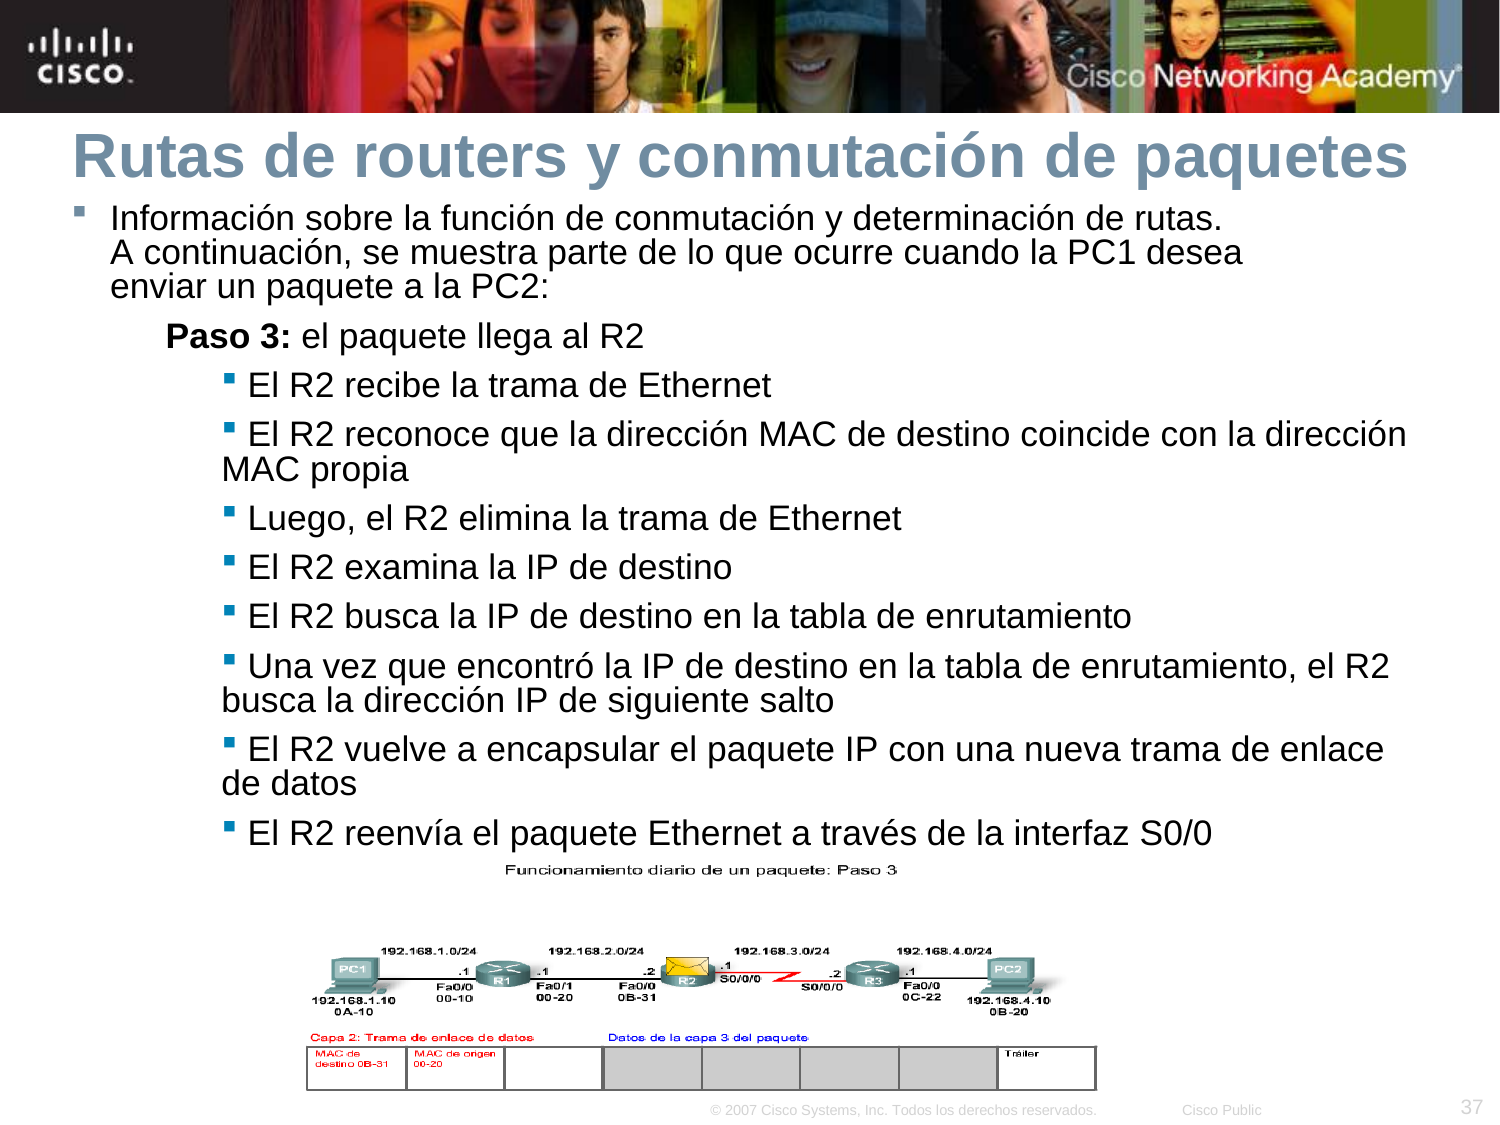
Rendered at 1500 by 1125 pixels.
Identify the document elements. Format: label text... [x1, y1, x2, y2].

picture [296, 856, 1106, 1099]
title Rutas de routers y conmutación de paquetes [59, 103, 1482, 199]
picture [0, 0, 1500, 113]
list Información sobre la función de conmutación y determinación de rutas. A continuación, se muestra parte de lo que ocurre cuando la PC1 desea enviar un paquete a la PC2: Paso 3: el paquete llega al R2 El R2 recibe la trama de Ethernet El R2 reconoce que la dirección MAC de destino coincide con la dirección MAC propia Luego, el R2 elimina la trama de Ethernet El R2 examina la IP de destino El R2 busca la IP de destino en la tabla de enrutamiento Una vez que encontró la IP de destino en la tabla de enrutamiento, el R2 busca la dirección IP de siguiente salto El R2 vuelve a encapsular el paquete IP con una nueva trama de enlace de datos El R2 reenvía el paquete Ethernet a través de la interfaz S0/0 [57, 196, 1425, 1069]
